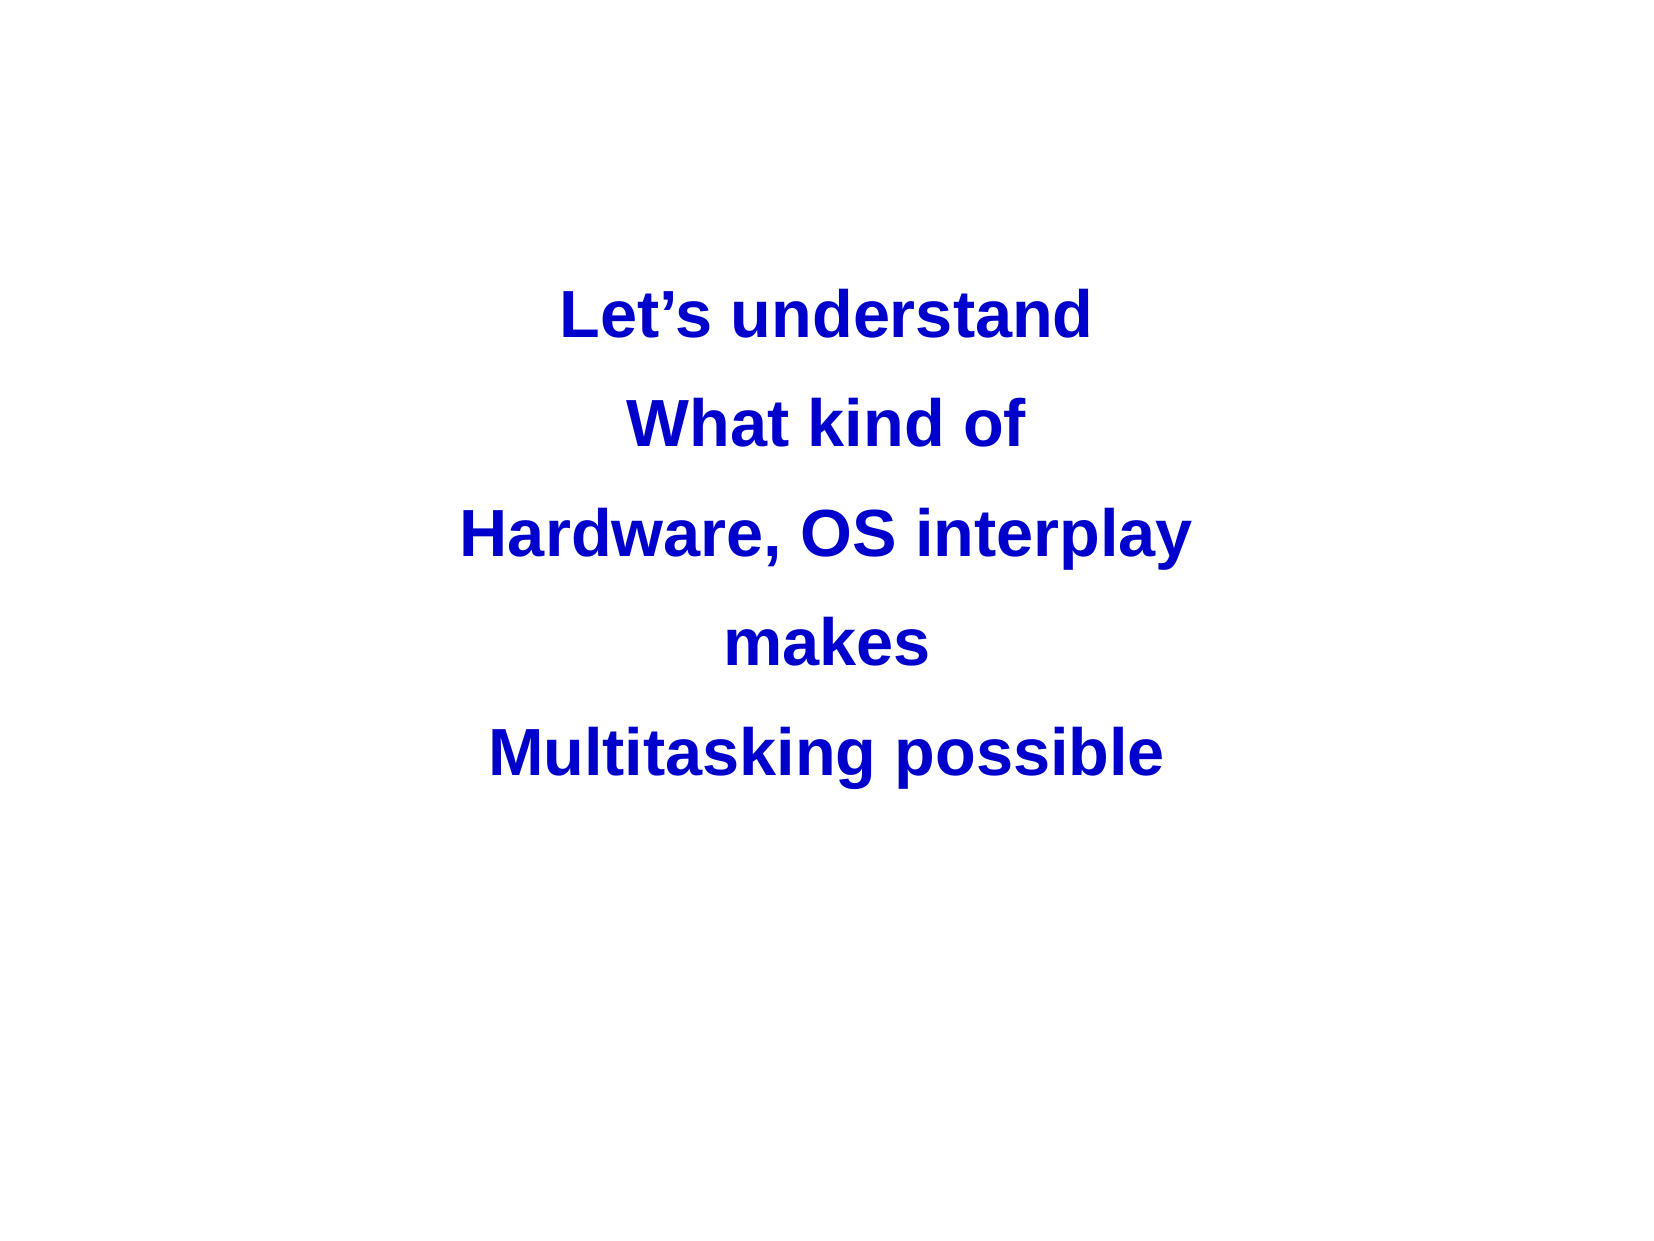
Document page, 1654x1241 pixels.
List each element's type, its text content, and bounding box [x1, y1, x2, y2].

subtitle Let’s understand What kind of Hardware, OS interplay makes Multitasking possible [82, 49, 1571, 1010]
